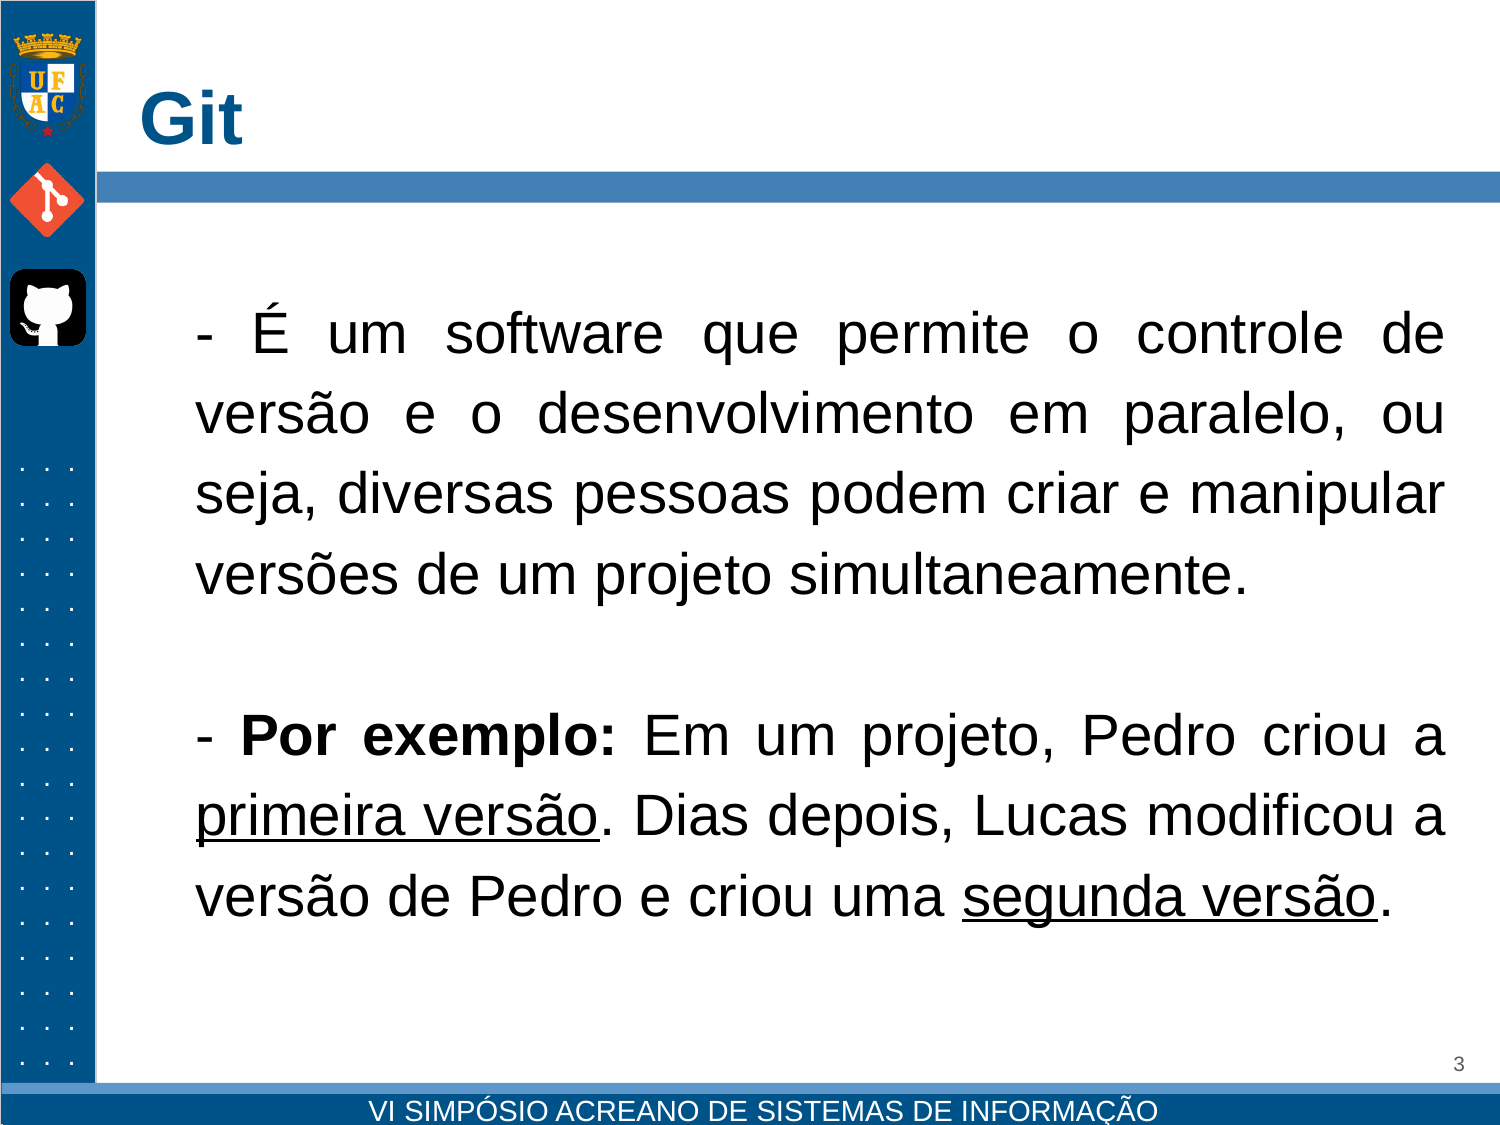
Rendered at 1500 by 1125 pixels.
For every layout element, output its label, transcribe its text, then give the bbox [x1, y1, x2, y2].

text_box [0, 0, 353, 1125]
text_box [186, 171, 1500, 203]
picture [10, 269, 86, 346]
text_box [1288, 1082, 1500, 1125]
text_box VI SIMPÓSIO ACREANO DE SISTEMAS DE INFORMAÇÃO [353, 1077, 1288, 1125]
picture [10, 163, 186, 237]
slide_number <número> [1389, 1019, 1480, 1106]
picture [10, 33, 86, 137]
subtitle - É um software que permite o controle de versão e o desenvolvimento em paralelo, ou seja, diversas pessoas podem criar e manipular versões de um projeto simultaneamente. - Por exemplo: Em um projeto, Pedro criou a primeira versão. Dias depois, Lucas modificou a versão de Pedro e criou uma segunda versão. [105, 269, 1463, 1045]
title Git [124, 89, 1494, 171]
text_box . . . . . . . . . . . . . . . . . . . . . . . . . . . . . . . . . . . . . . . . . . . . . . . . . . . . . . [3, 427, 133, 857]
